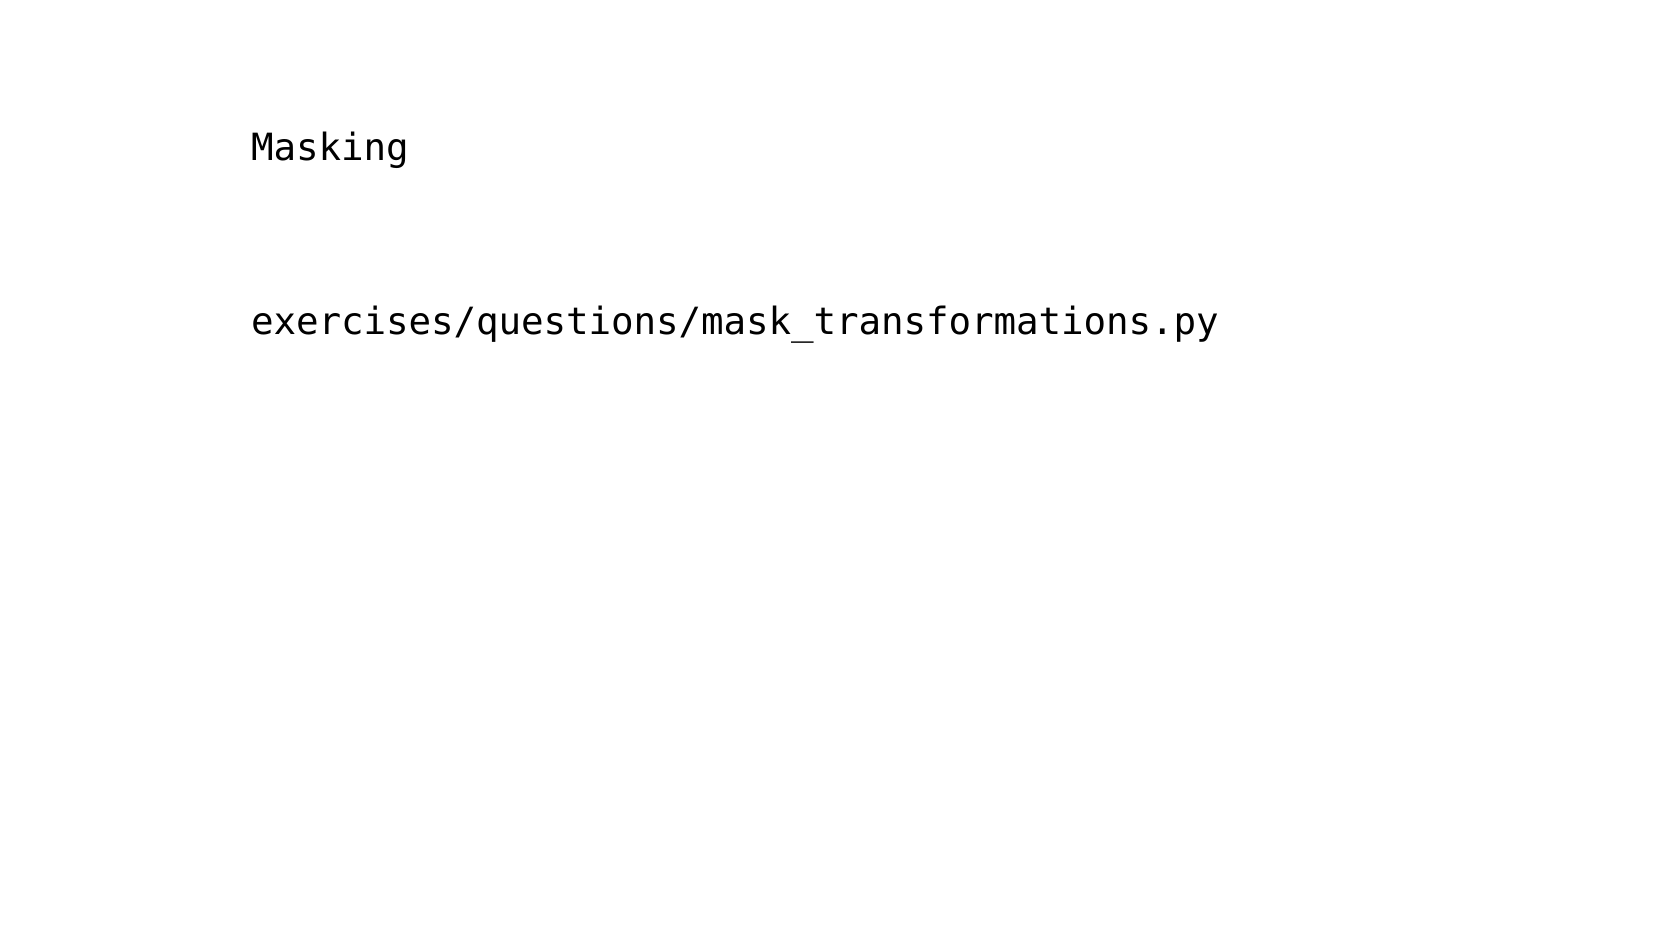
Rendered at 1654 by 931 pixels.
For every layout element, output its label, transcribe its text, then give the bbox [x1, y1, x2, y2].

text_box Masking exercises/questions/mask_transformations.py [236, 118, 1447, 351]
